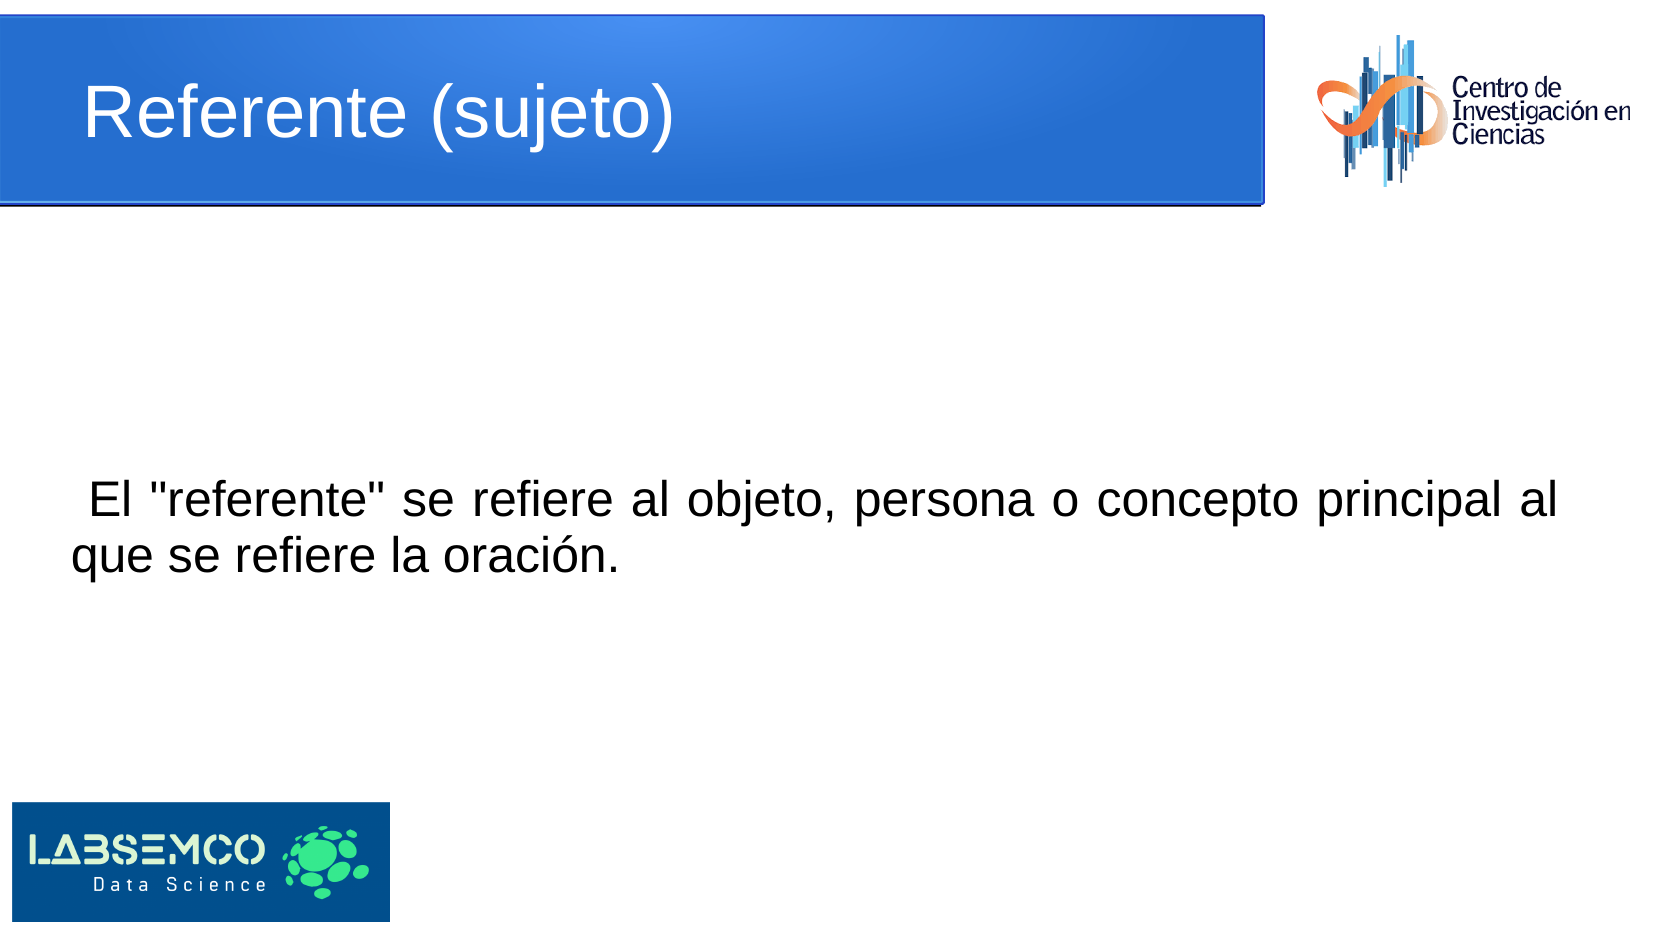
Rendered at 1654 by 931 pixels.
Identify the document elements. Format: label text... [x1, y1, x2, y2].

picture [1317, 35, 1630, 187]
picture [11, 801, 390, 922]
title Referente (sujeto) [82, 35, 1235, 189]
subtitle El "referente" se refiere al objeto, persona o concepto principal al que se refiere la oración. [70, 248, 1560, 862]
